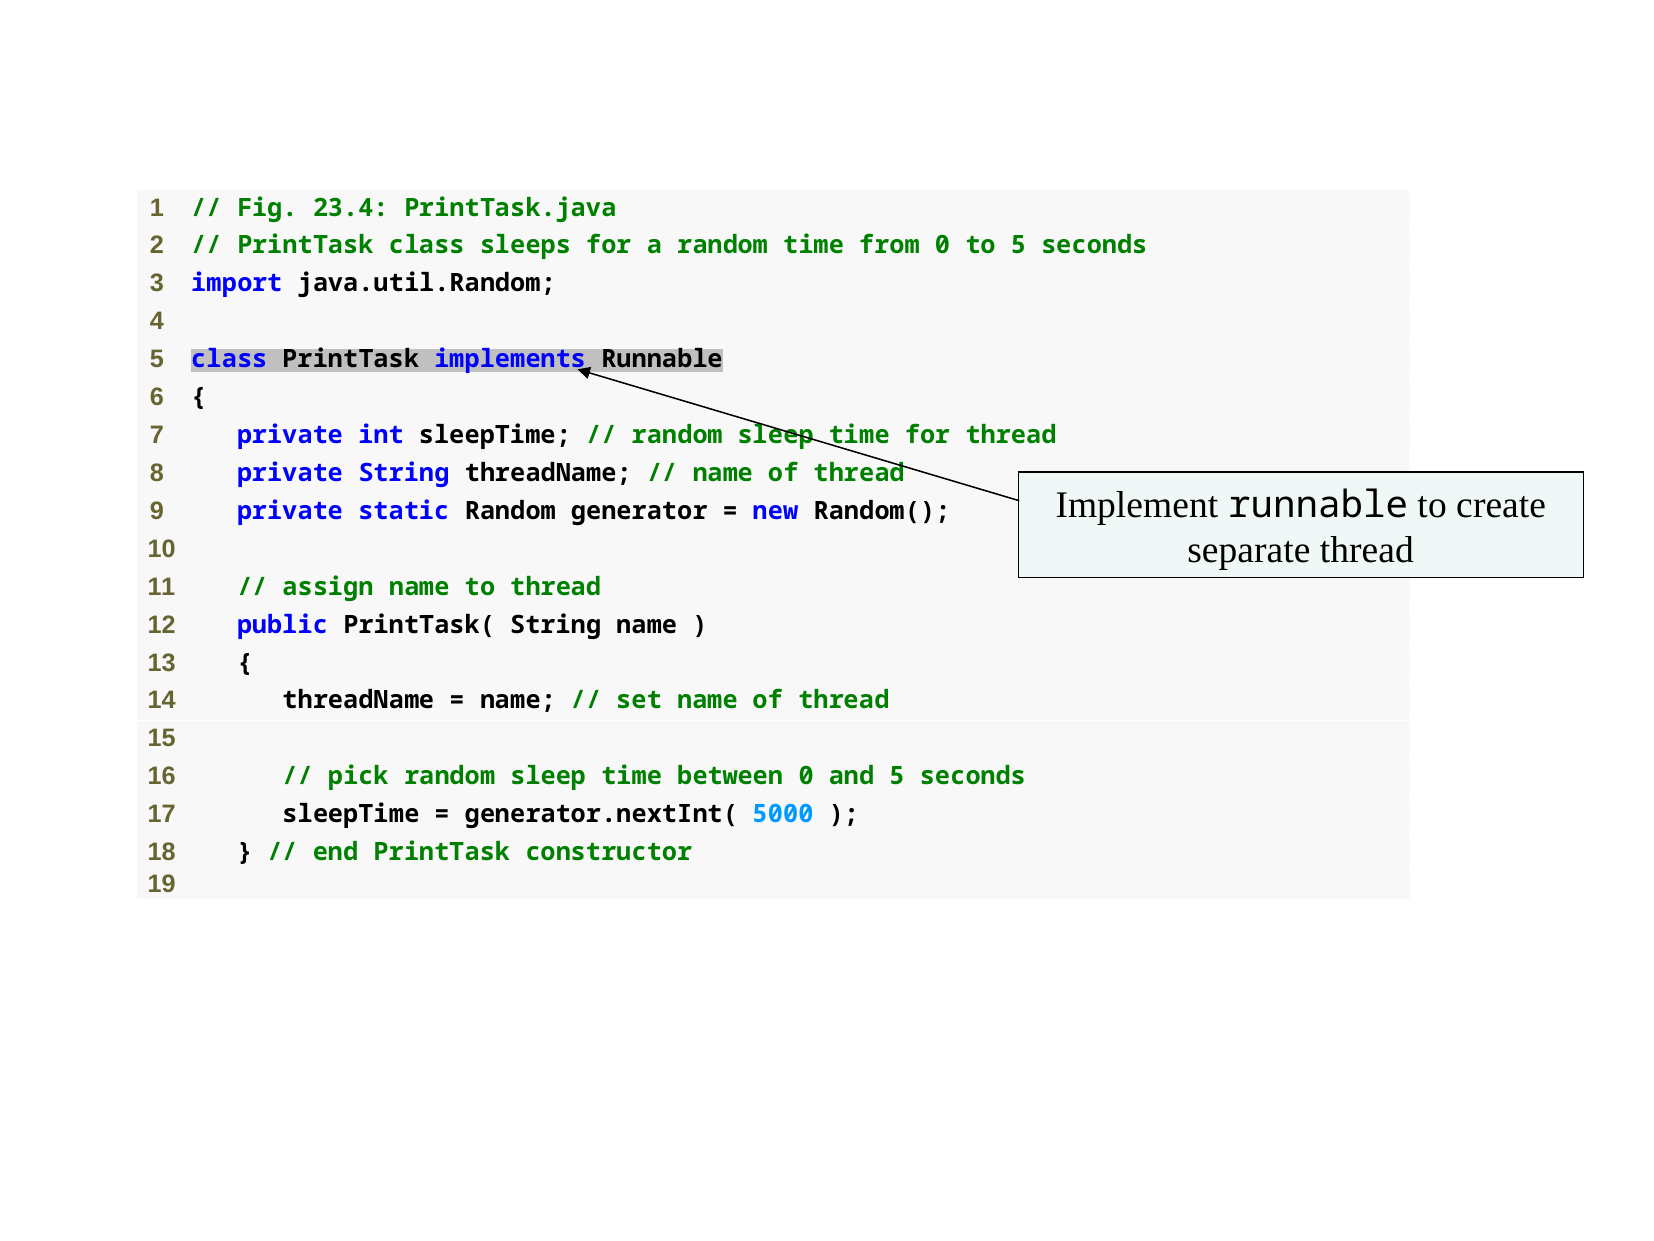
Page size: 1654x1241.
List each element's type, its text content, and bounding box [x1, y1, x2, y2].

chart [136, 190, 1412, 933]
text_box Implement runnable to create separate thread [1018, 472, 1584, 578]
